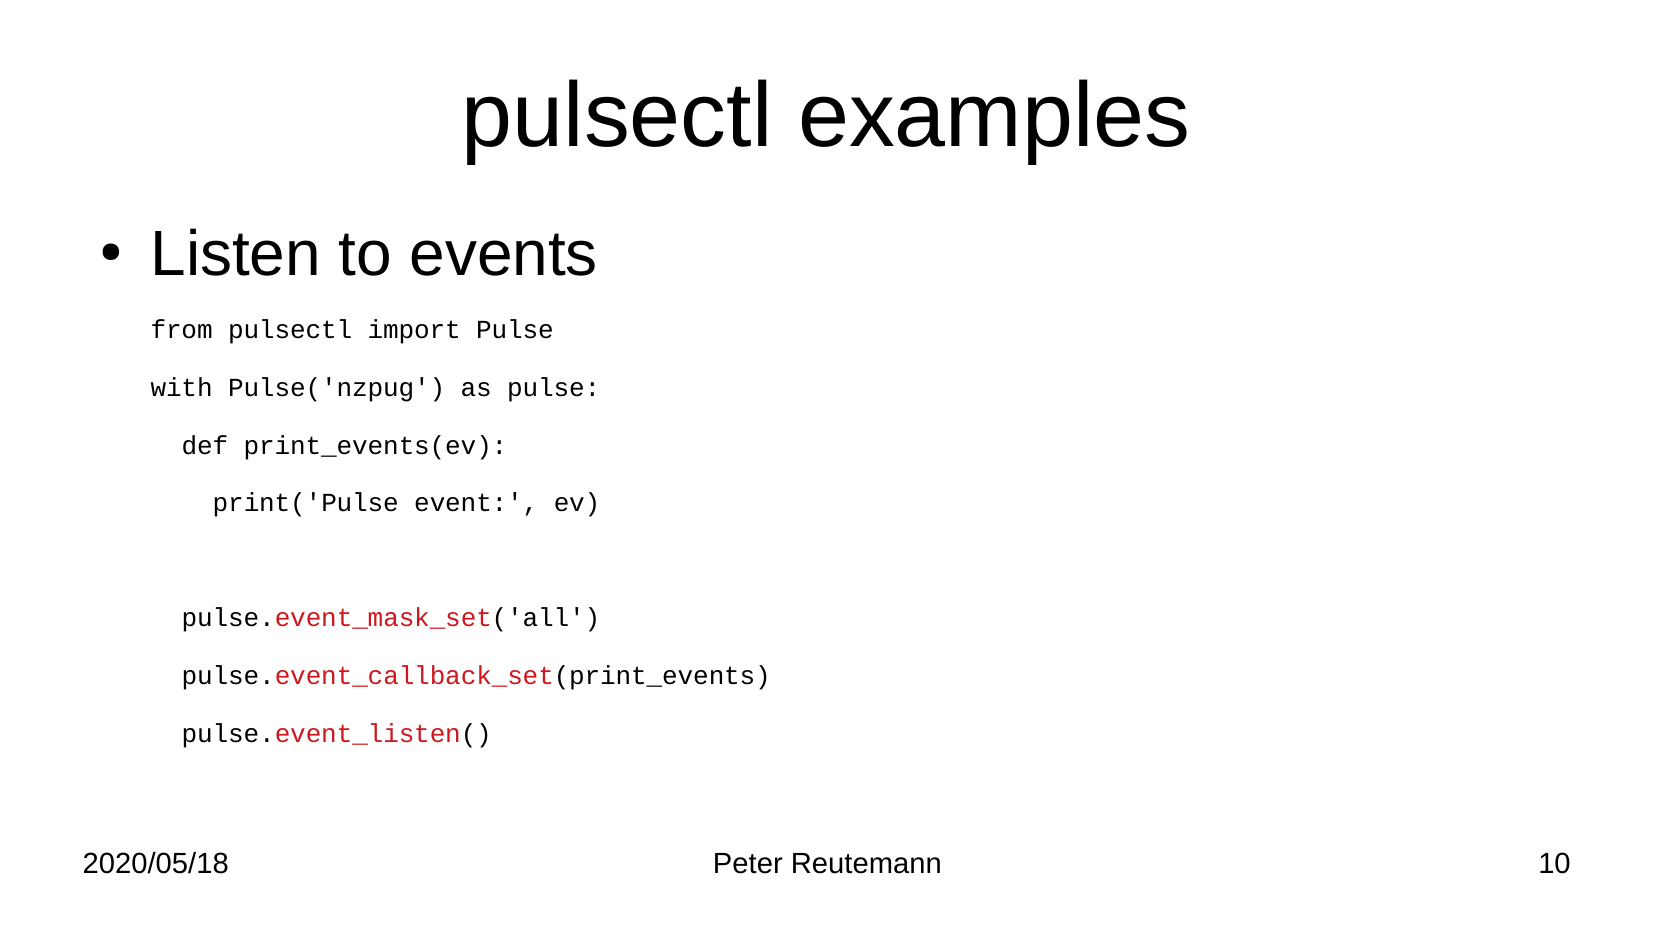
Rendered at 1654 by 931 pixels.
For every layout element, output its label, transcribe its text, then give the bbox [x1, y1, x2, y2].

list Listen to events from pulsectl import Pulse with Pulse('nzpug') as pulse: def print_events(ev): print('Pulse event:', ev) pulse.event_mask_set('all') pulse.event_callback_set(print_events) pulse.event_listen() [82, 217, 1571, 758]
title pulsectl examples [82, 37, 1571, 193]
